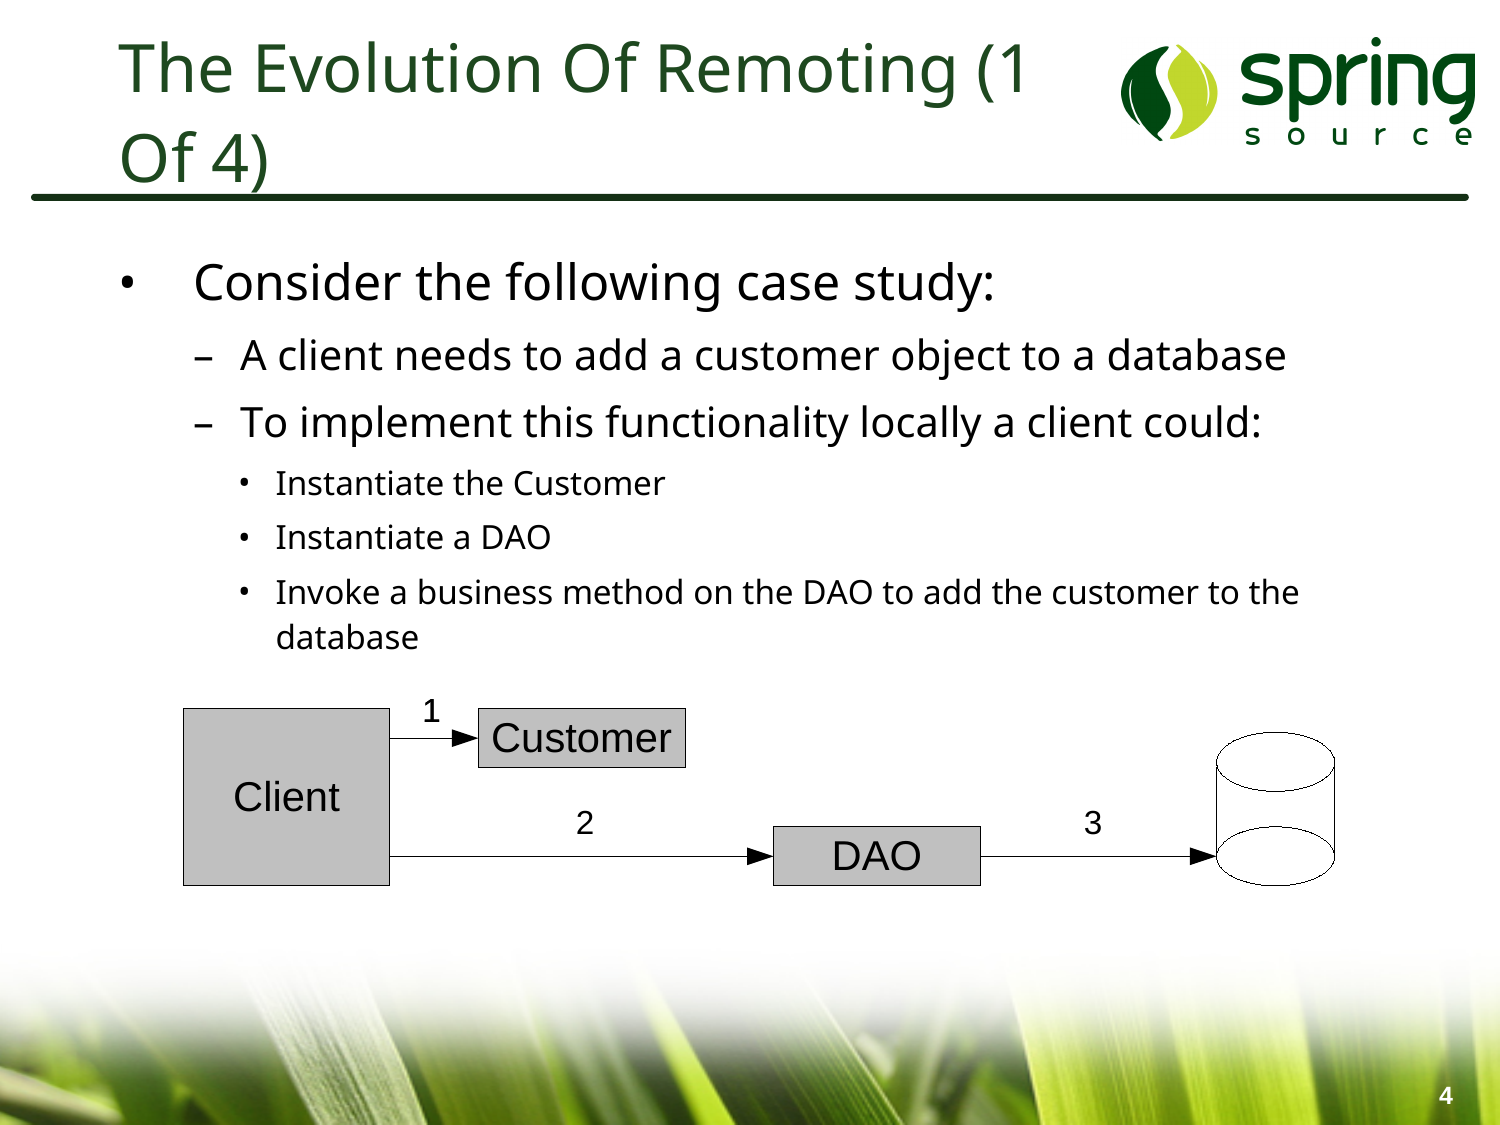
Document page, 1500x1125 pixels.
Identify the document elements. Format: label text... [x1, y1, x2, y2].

picture [0, 944, 1500, 1125]
text_box Client [183, 708, 390, 886]
text_box Customer [478, 708, 686, 768]
title The Evolution Of Remoting (1 Of 4) [103, 13, 1136, 191]
text_box 1 [407, 685, 456, 738]
picture [1136, 37, 1475, 145]
list Consider the following case study: A client needs to add a customer object to a database To implement this functionality locally a client could: Instantiate the Customer Instantiate a DAO Invoke a business method on the DAO to add the customer to the database [103, 239, 1394, 903]
text_box 2 [561, 797, 610, 850]
text_box 3 [1069, 797, 1118, 850]
text_box DAO [773, 826, 981, 886]
text_box [1216, 826, 1335, 886]
text_box [1216, 732, 1335, 792]
